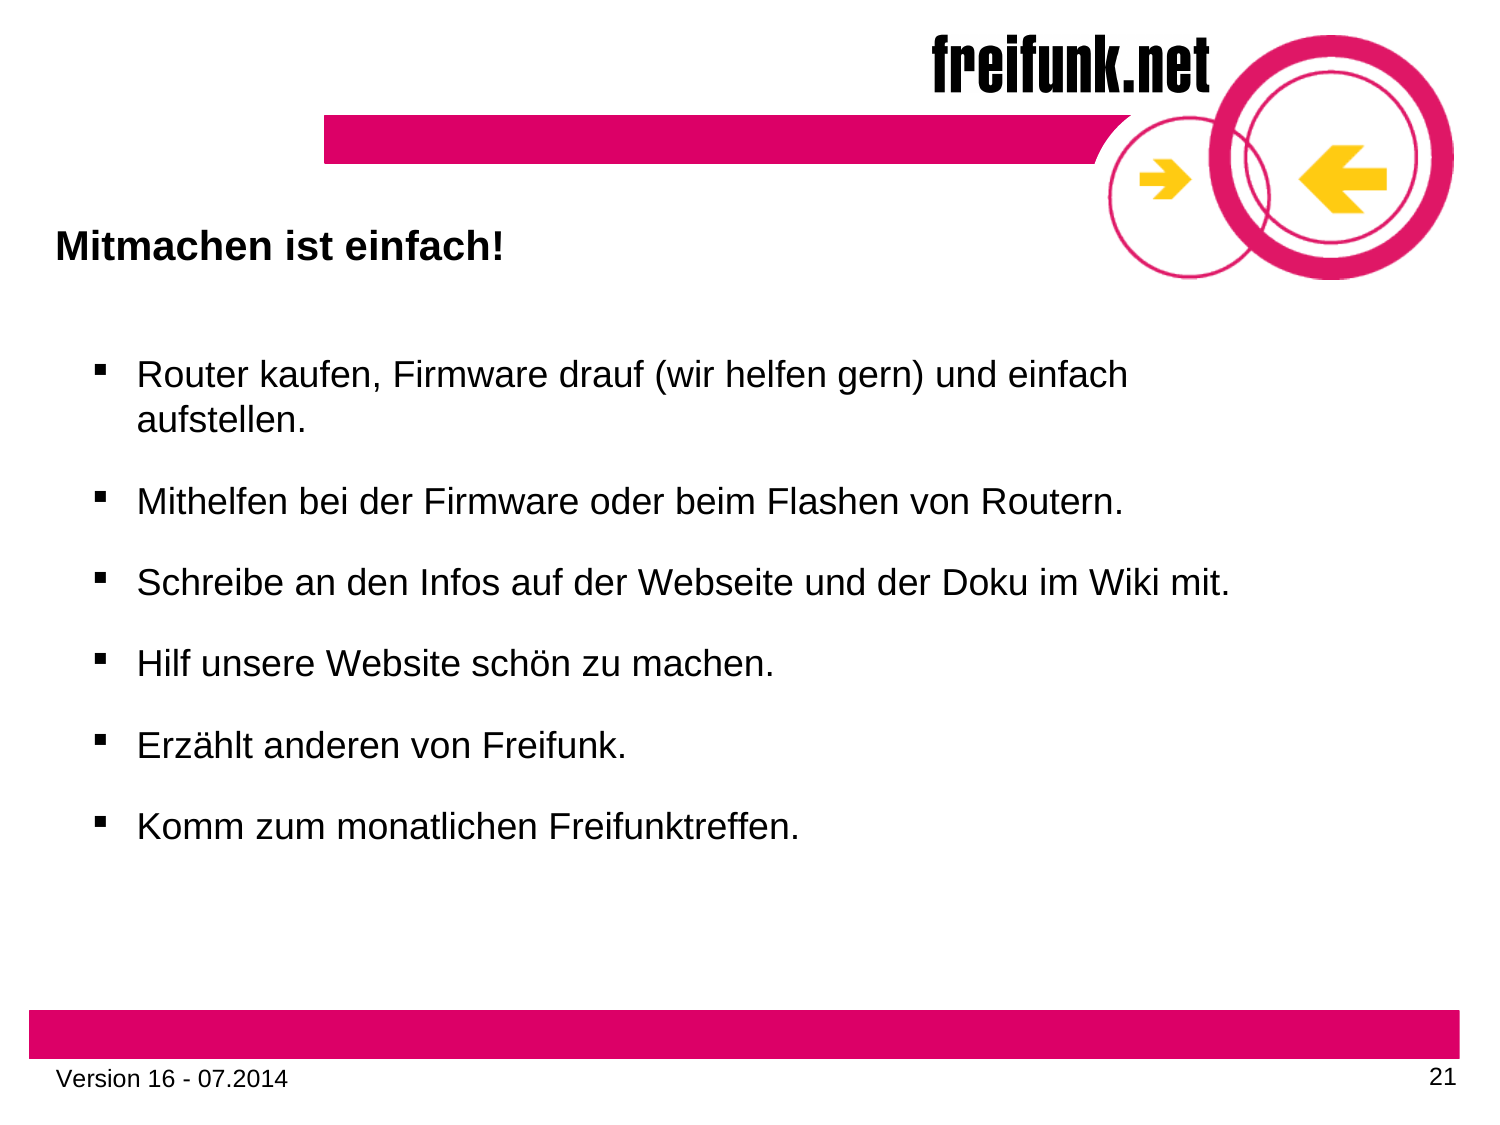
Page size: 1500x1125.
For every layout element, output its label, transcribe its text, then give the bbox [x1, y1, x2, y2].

text_box Mitmachen ist einfach! [55, 219, 1048, 298]
picture [932, 34, 1454, 280]
text_box Router kaufen, Firmware drauf (wir helfen gern) und einfach aufstellen. Mithelfen bei der Firmware oder beim Flashen von Routern. Schreibe an den Infos auf der Webseite und der Doku im Wiki mit. Hilf unsere Website schön zu machen. Erzählt anderen von Freifunk. Komm zum monatlichen Freifunktreffen. [29, 351, 1259, 1018]
